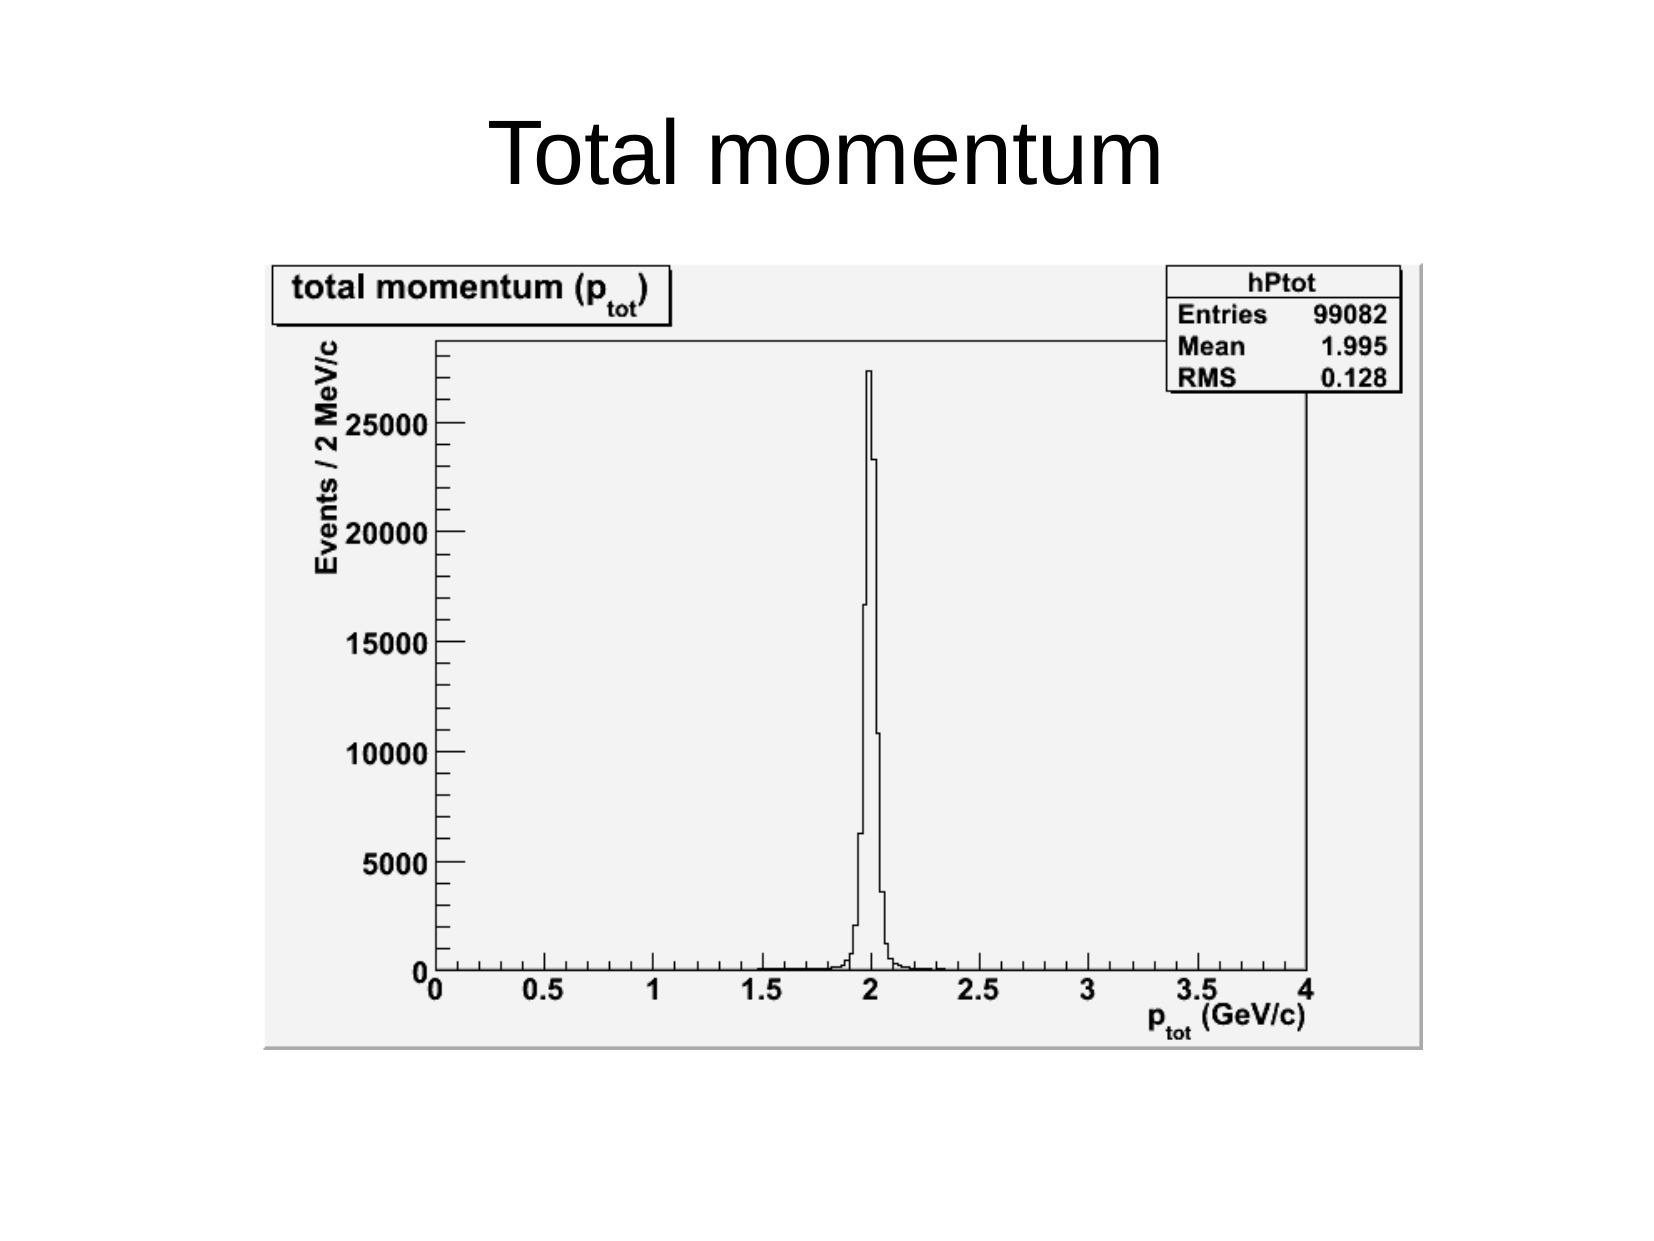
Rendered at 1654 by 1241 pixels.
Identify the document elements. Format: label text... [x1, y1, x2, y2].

picture [262, 262, 1423, 1050]
title Total momentum [82, 56, 1571, 250]
